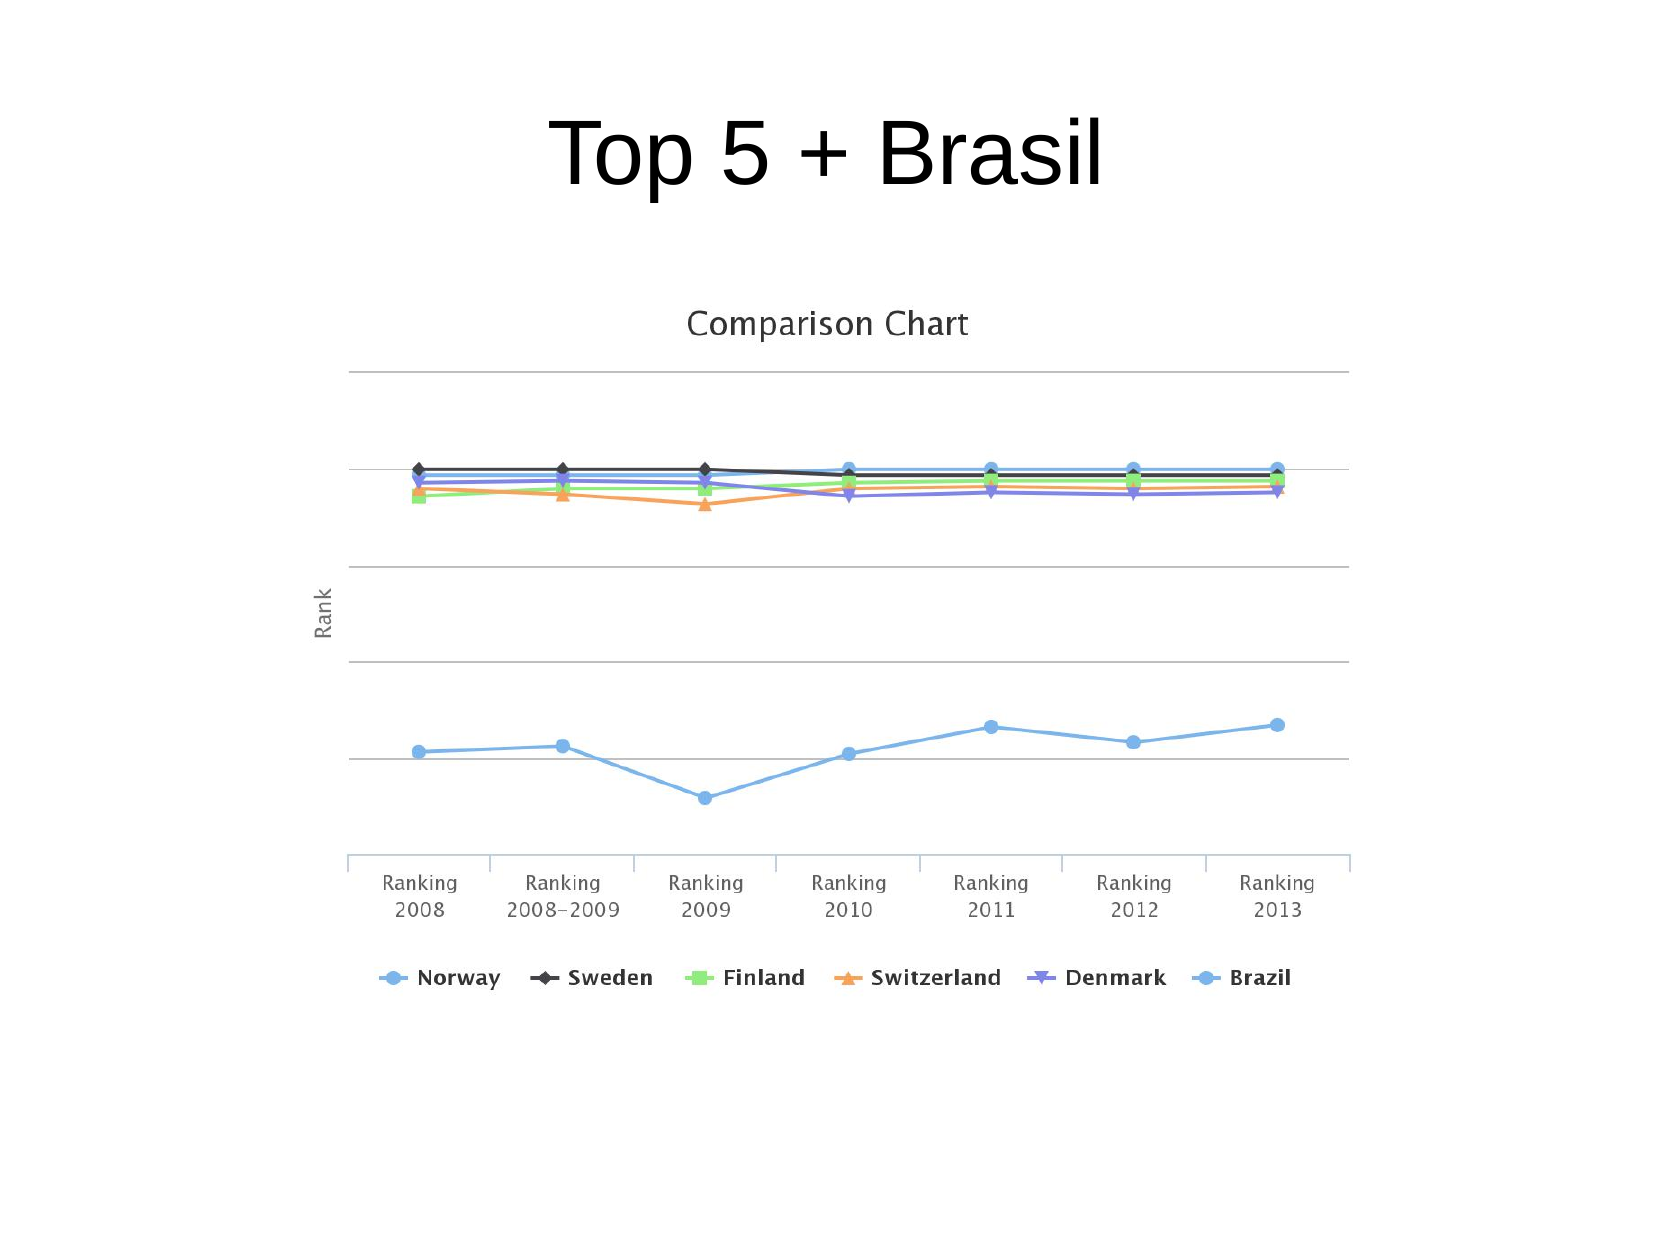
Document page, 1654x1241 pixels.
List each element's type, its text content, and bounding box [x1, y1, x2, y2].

title Top 5 + Brasil [82, 49, 1571, 257]
picture [287, 290, 1367, 1010]
